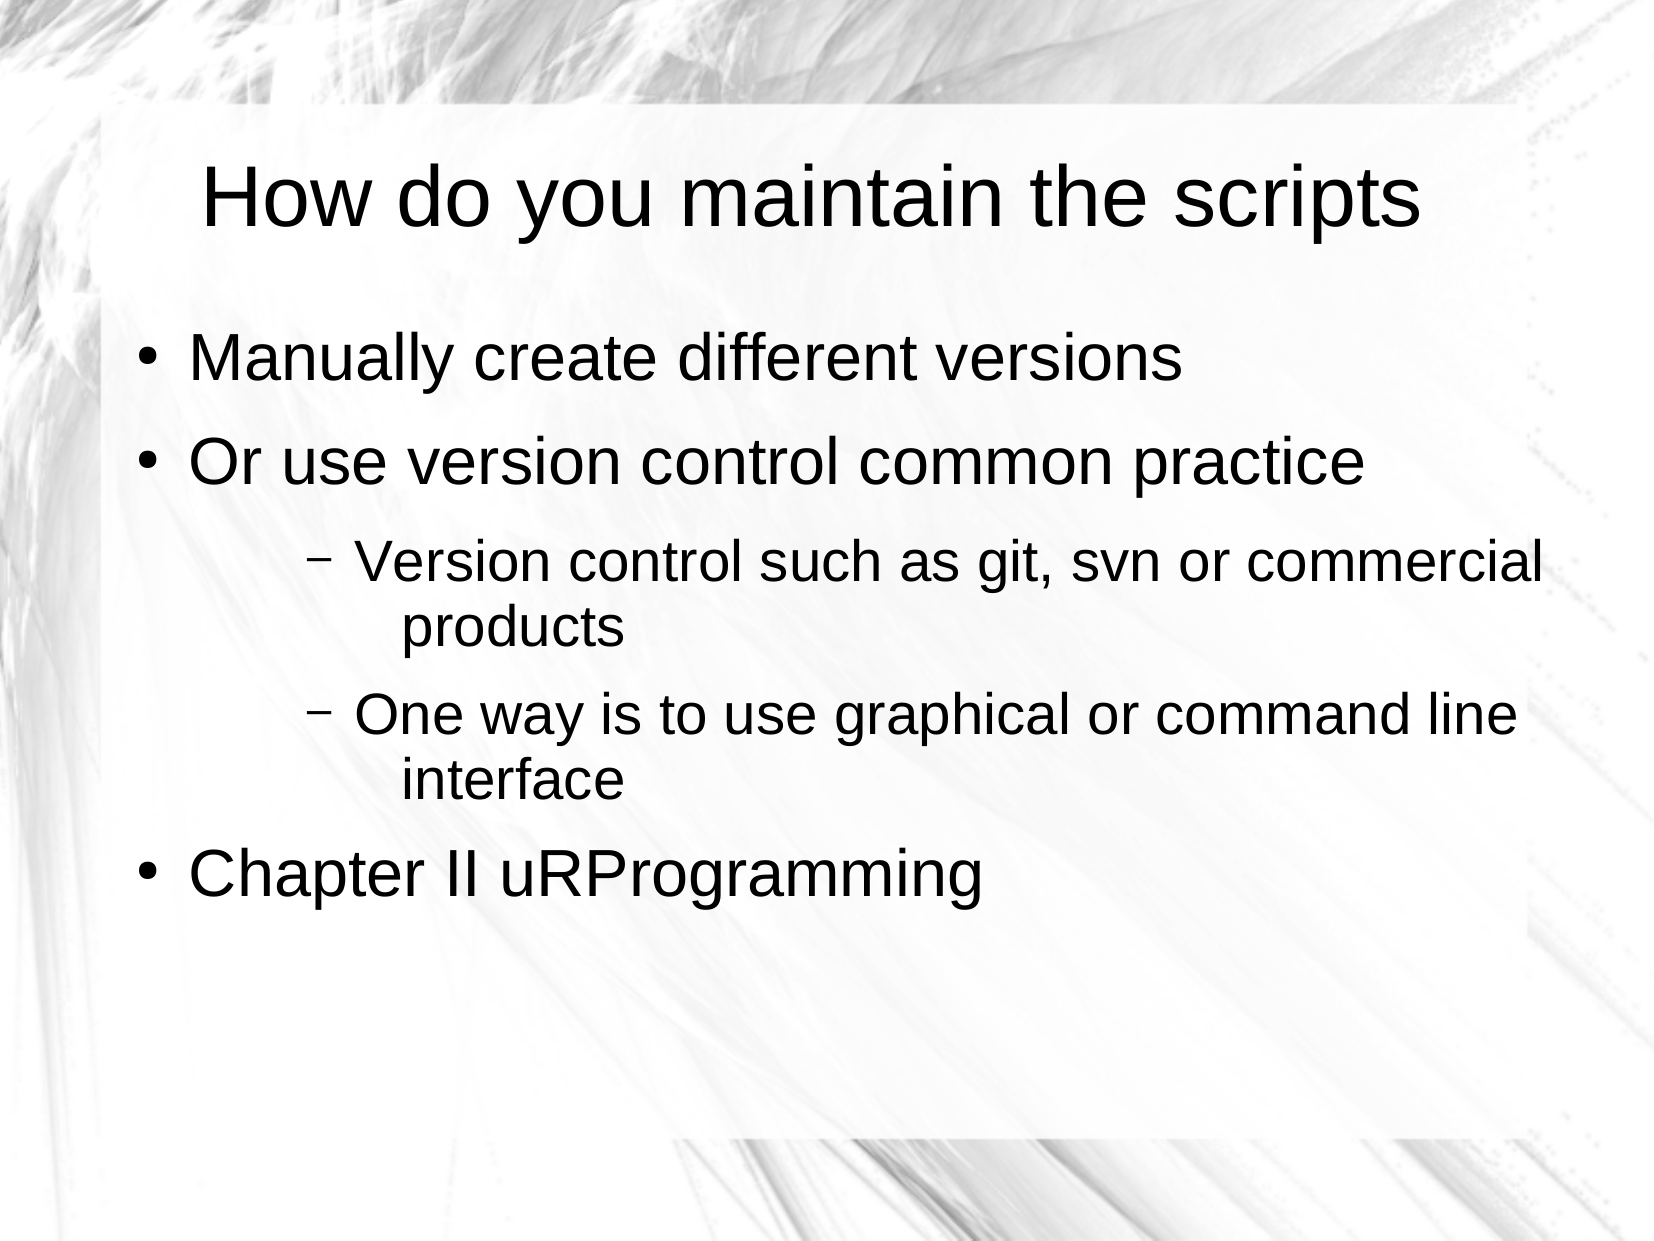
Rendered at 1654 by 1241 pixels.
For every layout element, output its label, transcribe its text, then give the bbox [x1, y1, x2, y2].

list Manually create different versions Or use version control common practice Version control such as git, svn or commercial products One way is to use graphical or command line interface Chapter II uRProgramming [118, 319, 1571, 1004]
picture [0, 0, 1654, 1241]
title How do you maintain the scripts [118, 112, 1506, 281]
